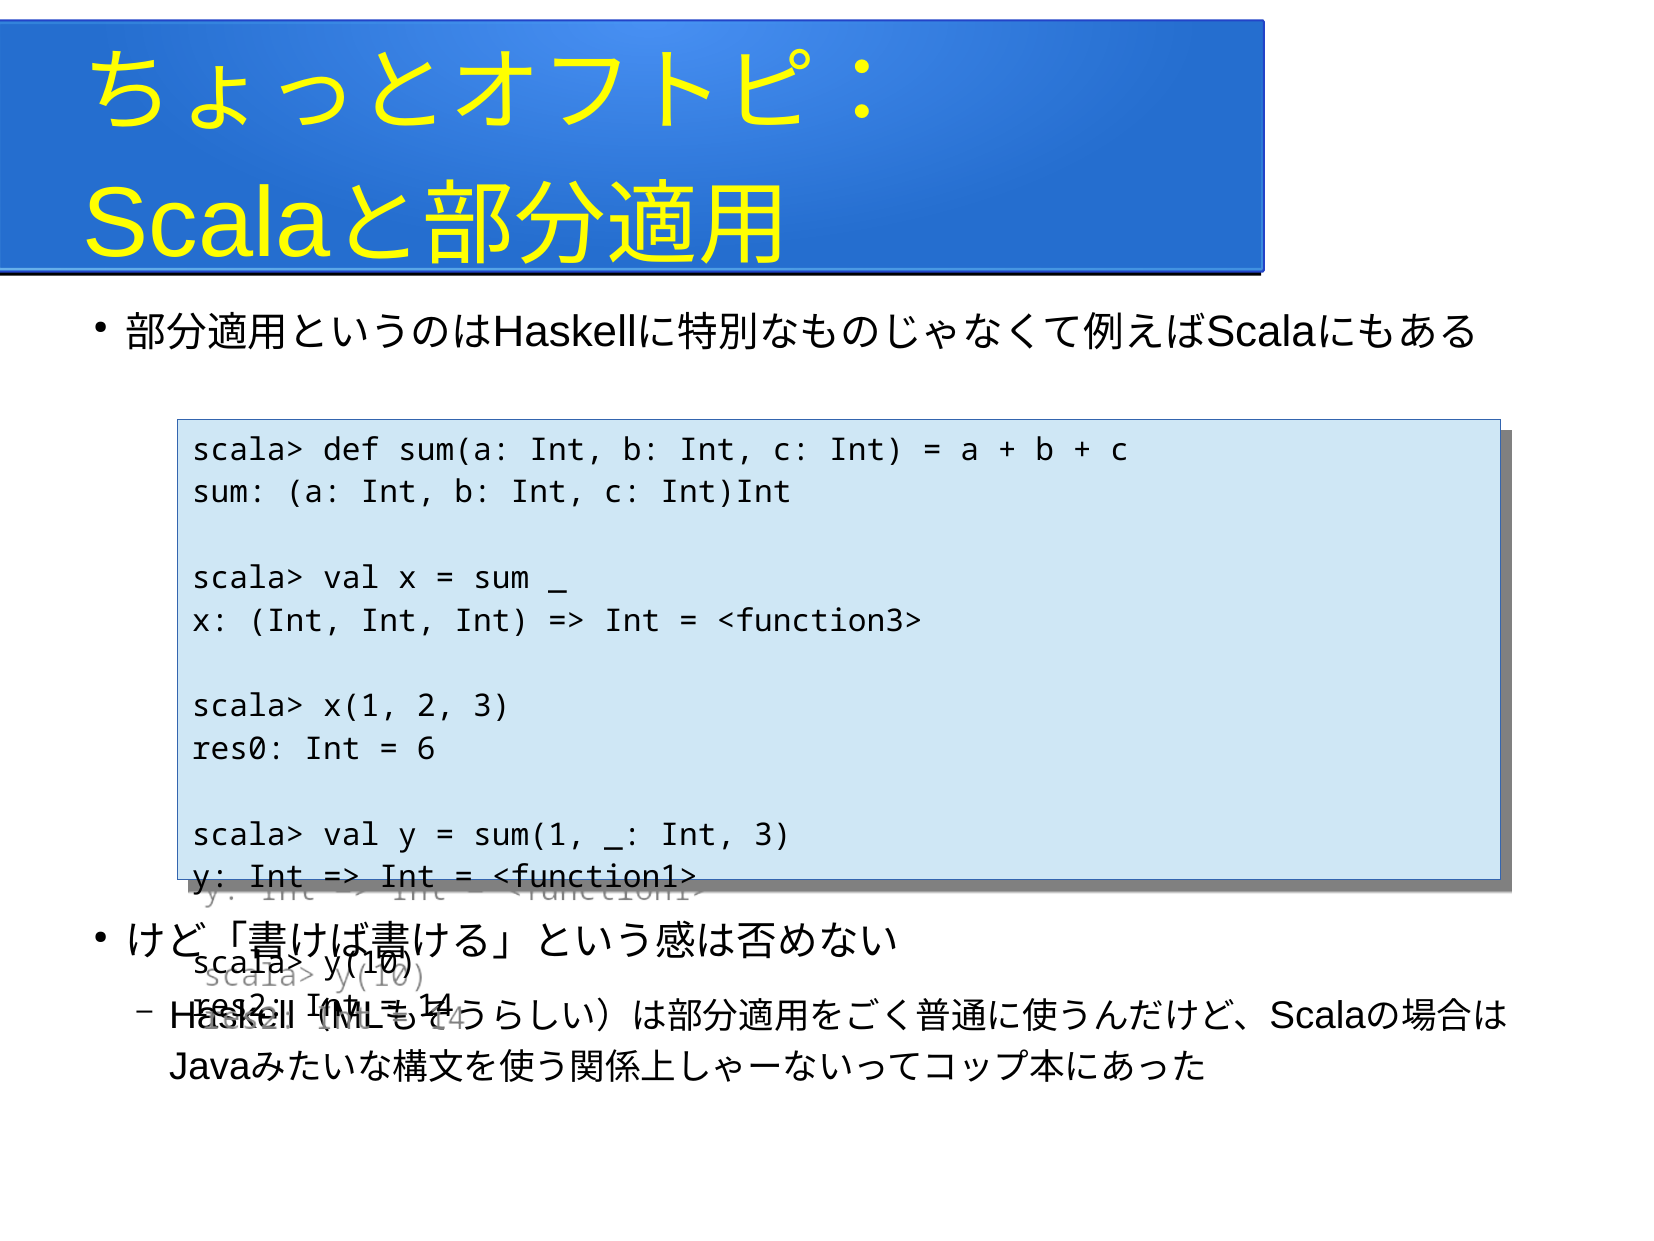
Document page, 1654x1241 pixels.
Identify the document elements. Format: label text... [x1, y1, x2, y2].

text_box scala> def sum(a: Int, b: Int, c: Int) = a + b + c sum: (a: Int, b: Int, c: Int)Int scala> val x = sum _ x: (Int, Int, Int) => Int = <function3> scala> x(1, 2, 3) res0: Int = 6 scala> val y = sum(1, _: Int, 3) y: Int => Int = <function1> scala> y(10) res2: Int = 14 [177, 419, 1501, 880]
list 部分適用というのはHaskellに特別なものじゃなくて例えばScalaにもある けど「書けば書ける」という感は否めない Haskell（MLもそうらしい）は部分適用をごく普通に使うんだけど、Scalaの場合はJavaみたいな構文を使う関係上しゃーないってコップ本にあった [82, 299, 1571, 1099]
title ちょっとオフトピ： Scalaと部分適用 [82, 47, 1235, 252]
